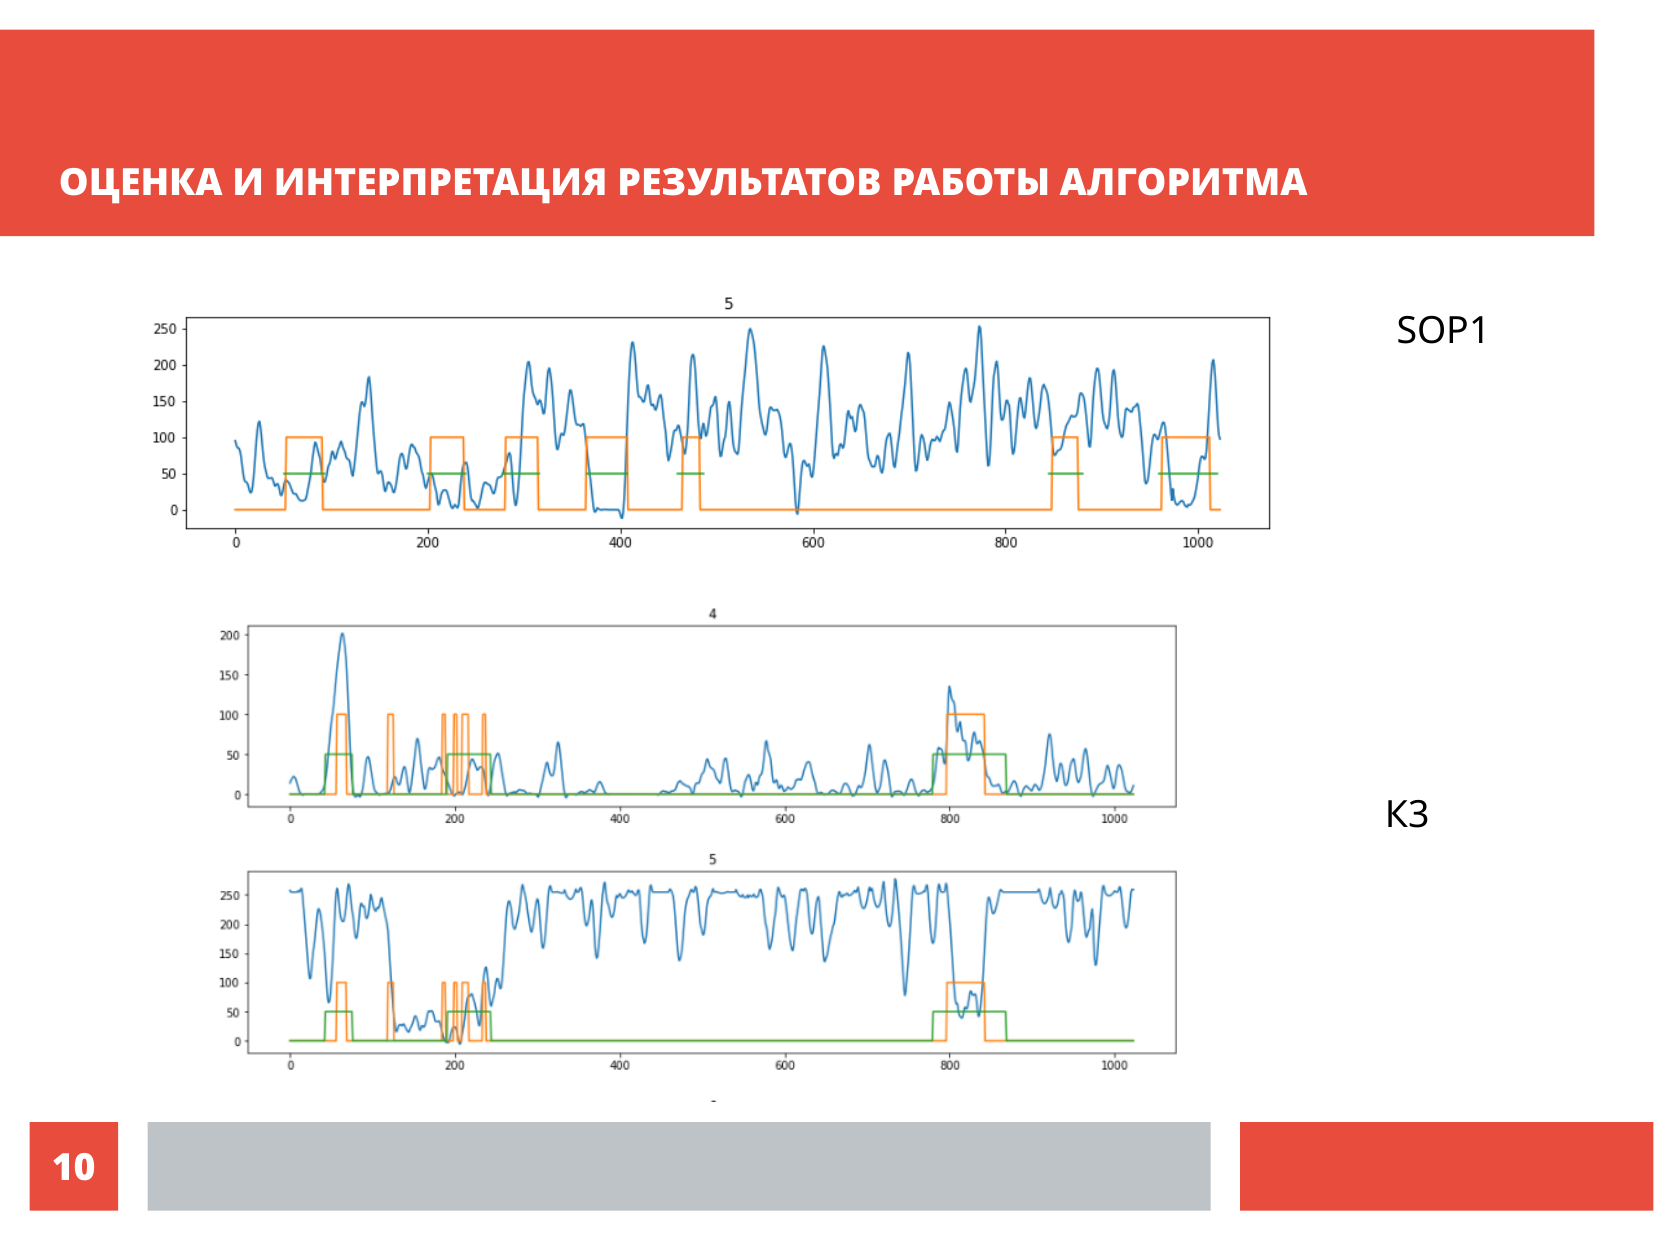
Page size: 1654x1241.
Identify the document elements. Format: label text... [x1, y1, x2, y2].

title ОЦЕНКА И ИНТЕРПРЕТАЦИЯ РЕЗУЛЬТАТОВ РАБОТЫ АЛГОРИТМА [59, 59, 1595, 207]
text_box К3 [1370, 780, 1512, 839]
text_box SOP1 [1381, 295, 1524, 355]
picture [129, 277, 1317, 567]
picture [200, 590, 1229, 1102]
